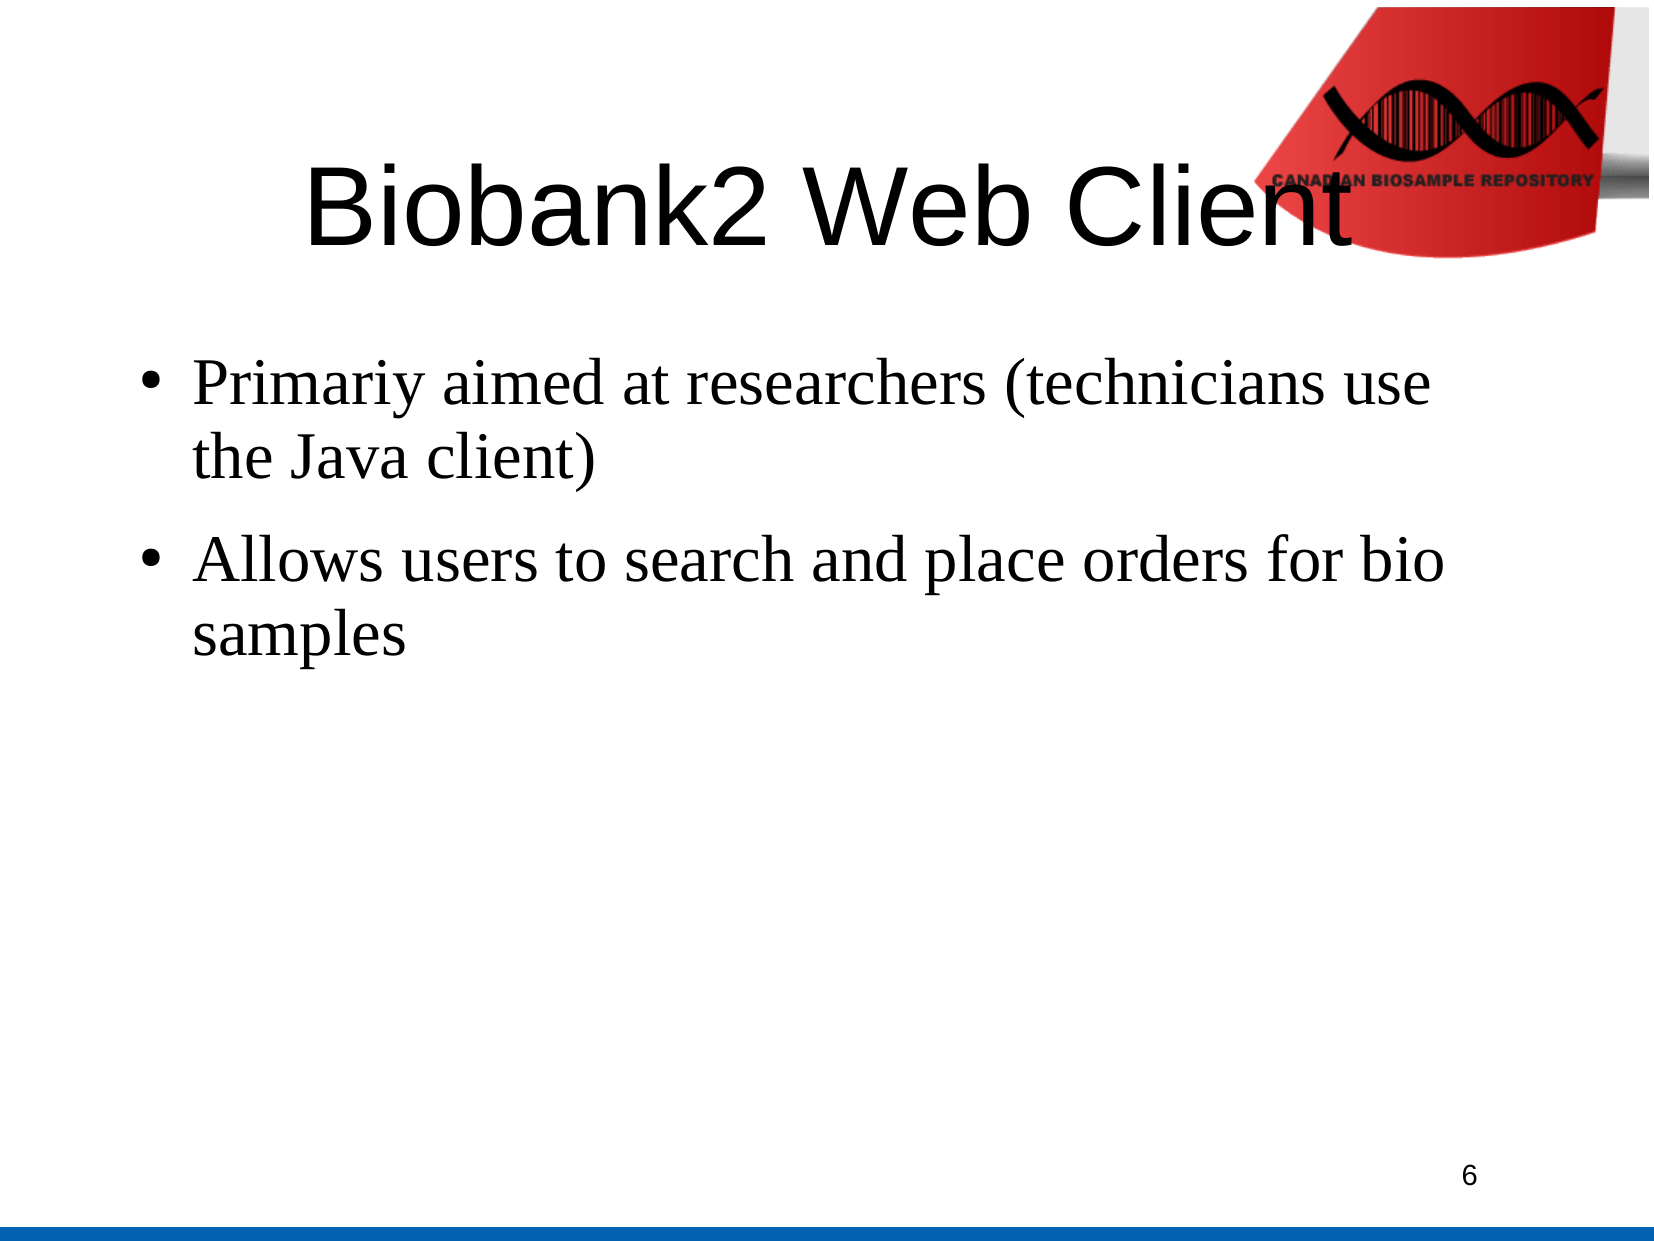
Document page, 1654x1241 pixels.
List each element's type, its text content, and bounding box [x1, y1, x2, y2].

list Primariy aimed at researchers (technicians use the Java client) Allows users to search and place orders for bio samples [121, 344, 1534, 1112]
picture [1240, 7, 1649, 325]
title Biobank2 Web Client [121, 110, 1534, 303]
